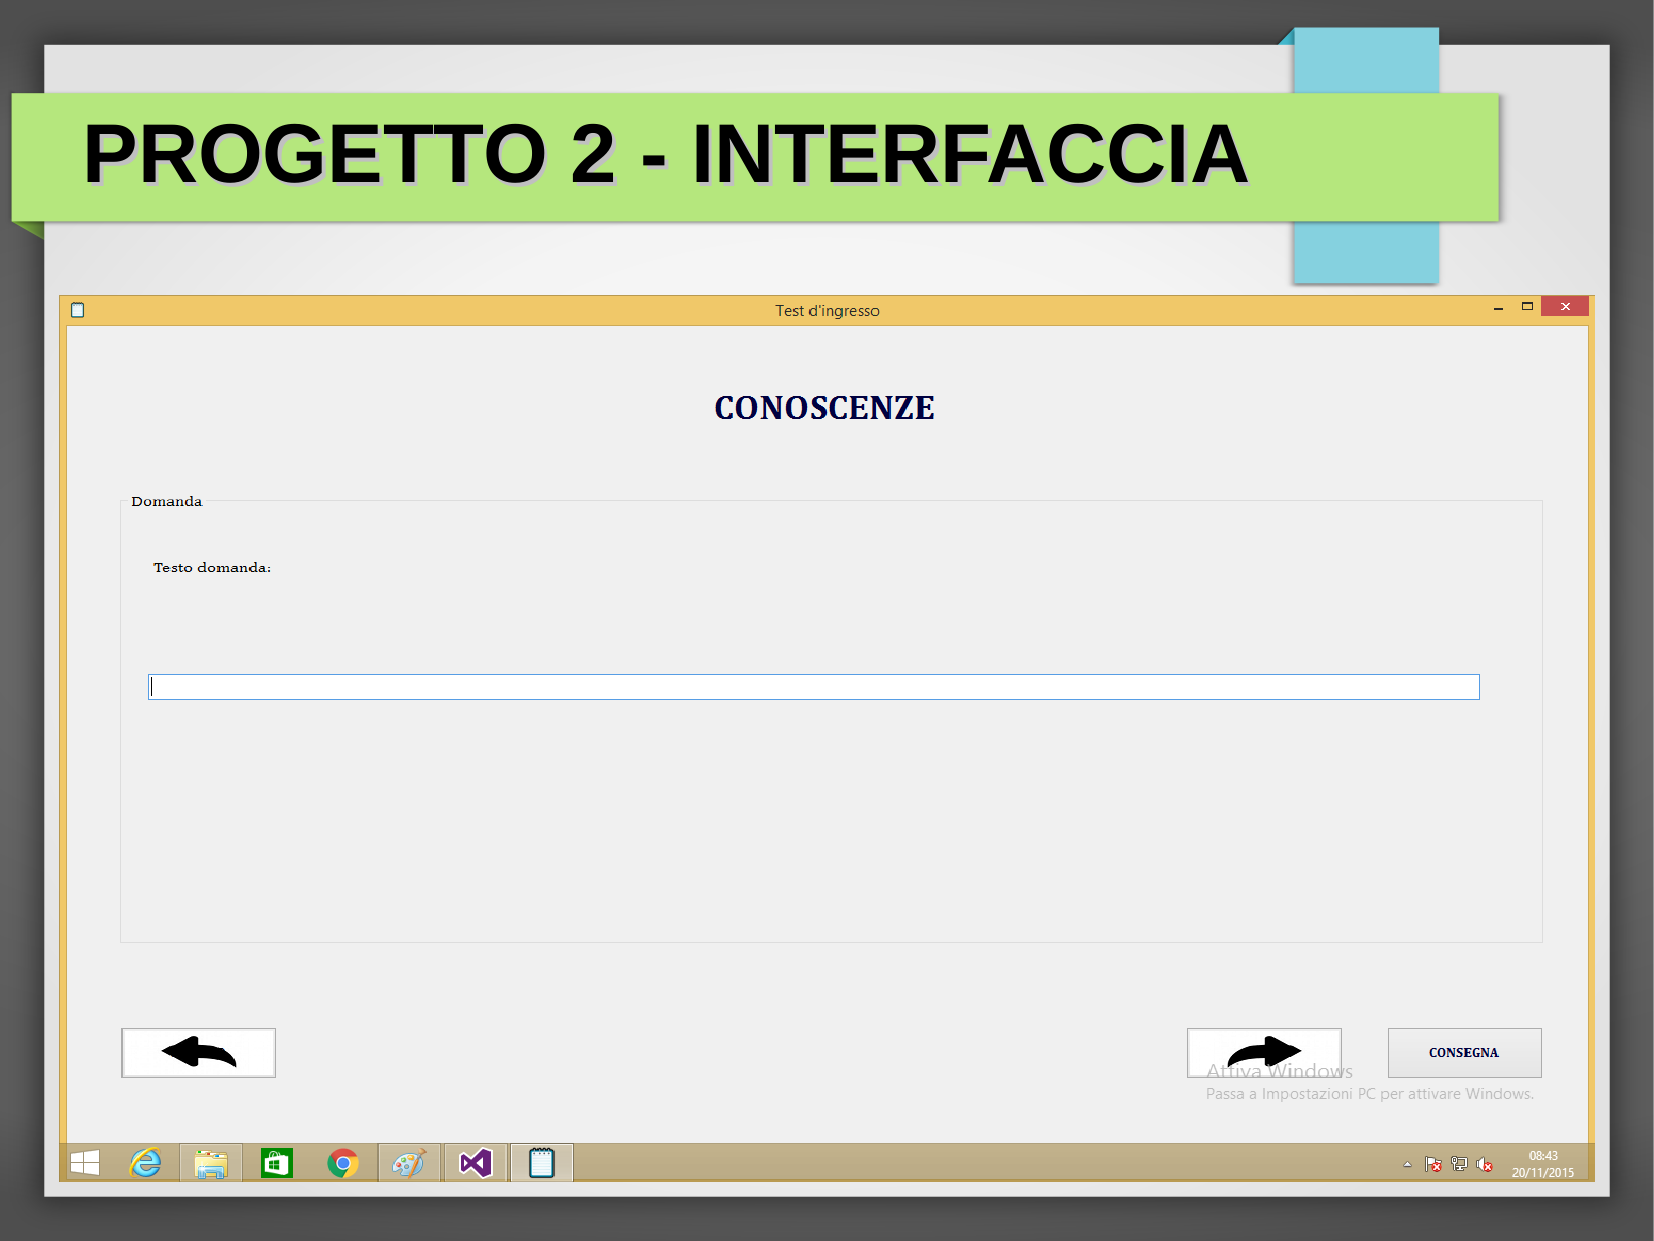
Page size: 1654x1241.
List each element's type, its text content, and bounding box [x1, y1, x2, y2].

title PROGETTO 2 - INTERFACCIA [82, 94, 1264, 213]
picture [0, 0, 1654, 1241]
